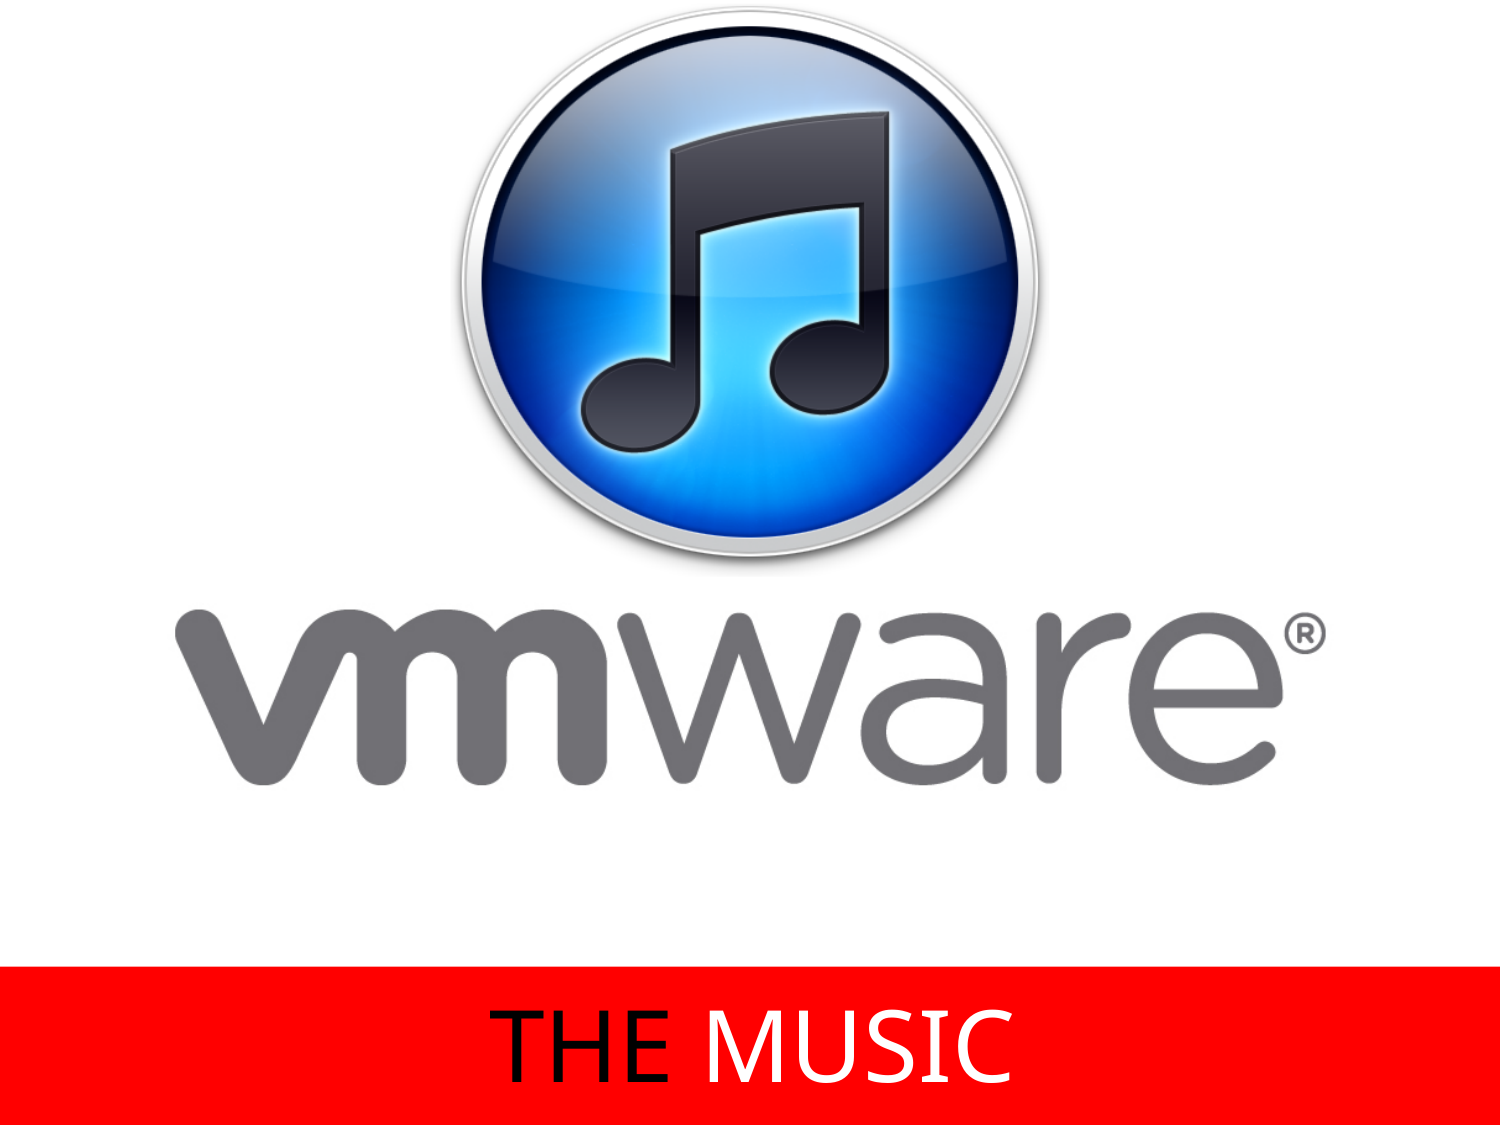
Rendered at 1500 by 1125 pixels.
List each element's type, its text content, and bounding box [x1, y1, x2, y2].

list THE MUSIC [28, 974, 1478, 1111]
picture [0, 0, 1500, 961]
